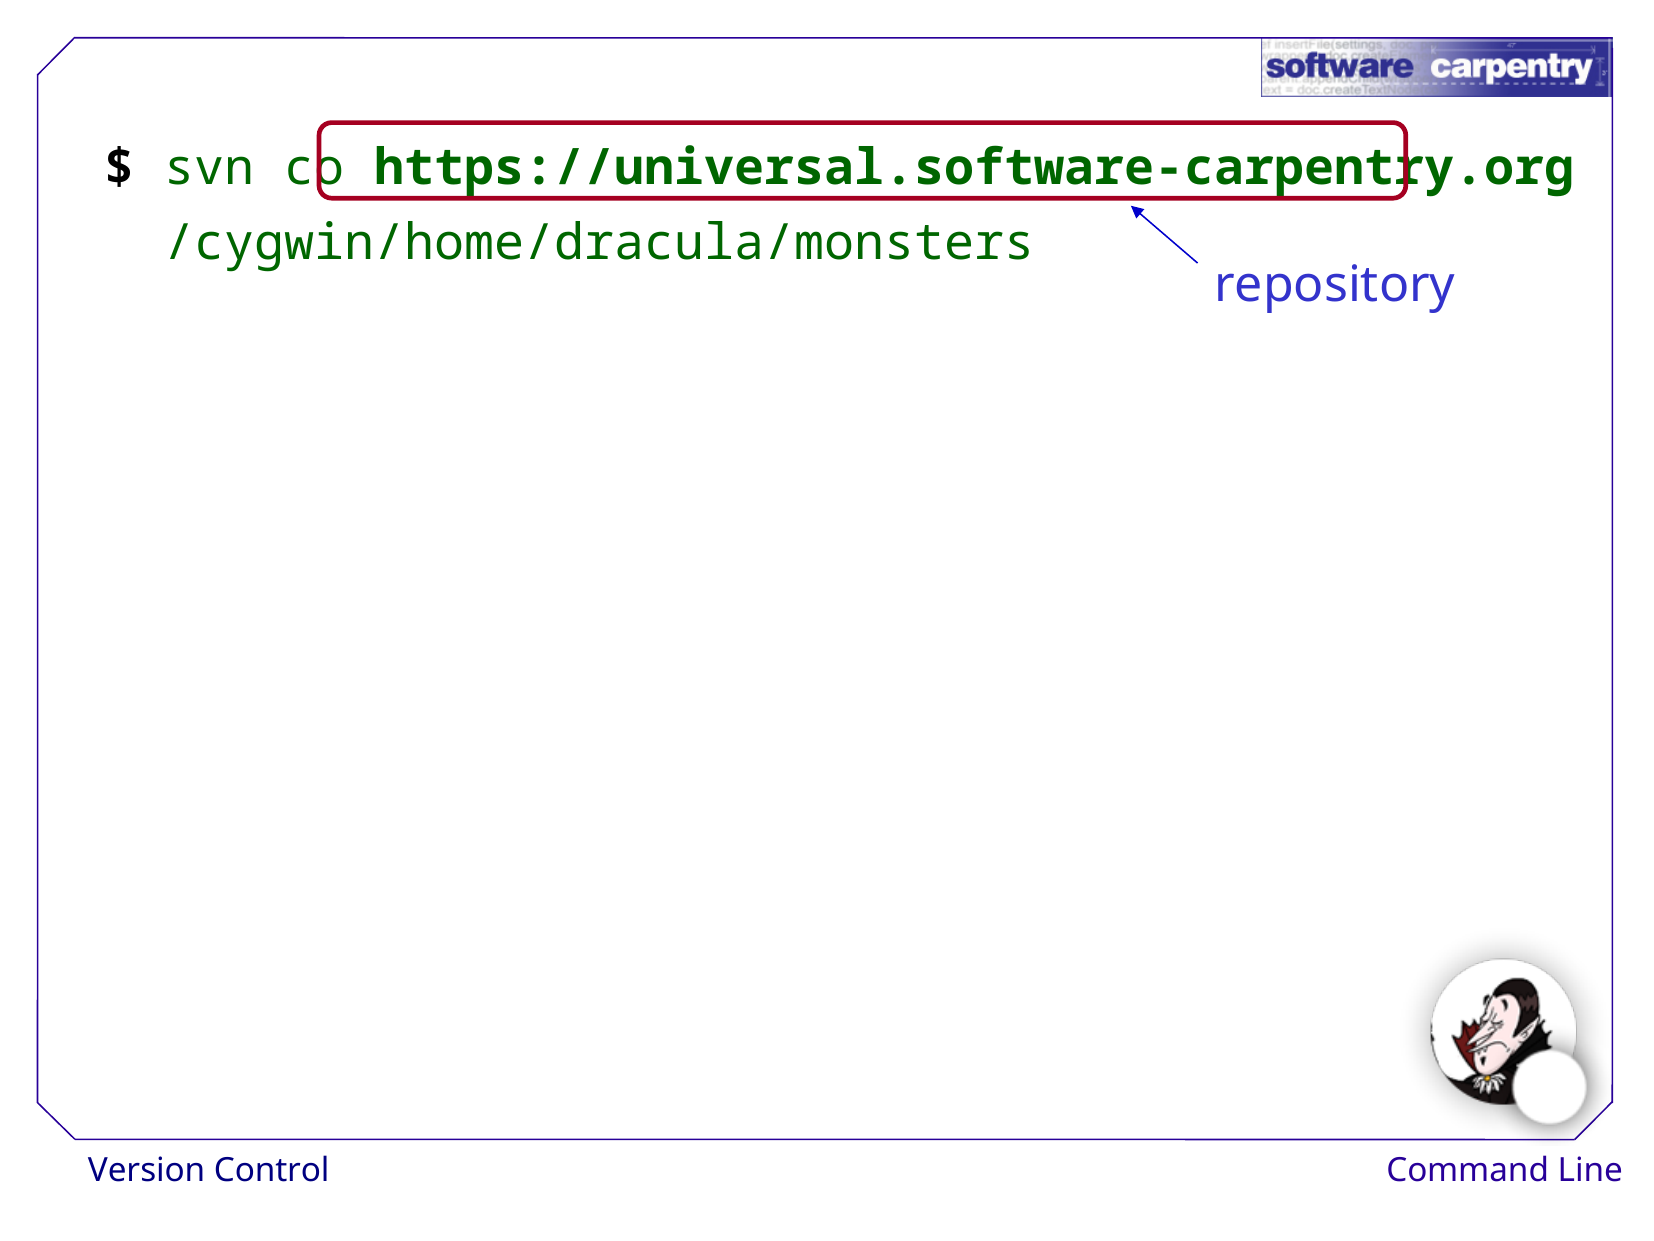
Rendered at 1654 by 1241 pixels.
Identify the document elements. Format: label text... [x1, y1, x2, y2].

text_box $ svn co https://universal.software-carpentry.org /cygwin/home/dracula/monsters [89, 112, 1572, 1036]
picture [1261, 39, 1613, 97]
picture [1393, 926, 1618, 1146]
text_box repository [1199, 229, 1521, 319]
